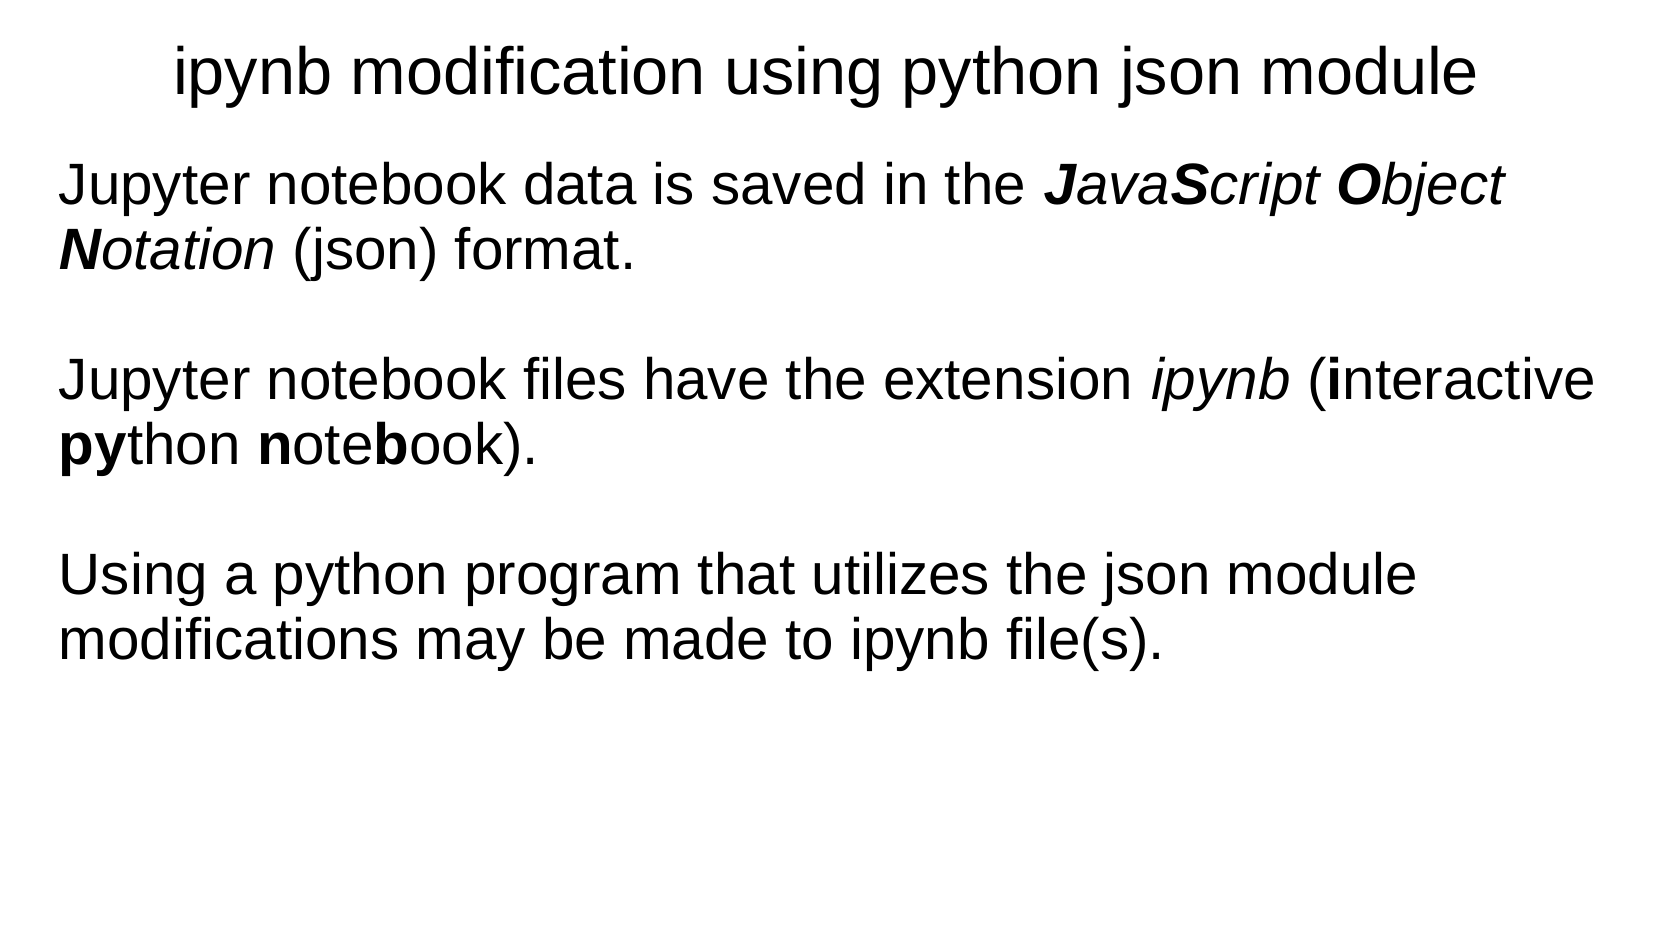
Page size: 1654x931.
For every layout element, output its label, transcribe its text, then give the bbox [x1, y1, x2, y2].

title ipynb modification using python json module [82, 34, 1571, 106]
subtitle Jupyter notebook data is saved in the JavaScript Object Notation (json) format. Jupyter notebook files have the extension ipynb (interactive python notebook). Using a python program that utilizes the json module modifications may be made to ipynb file(s). [59, 106, 1619, 717]
